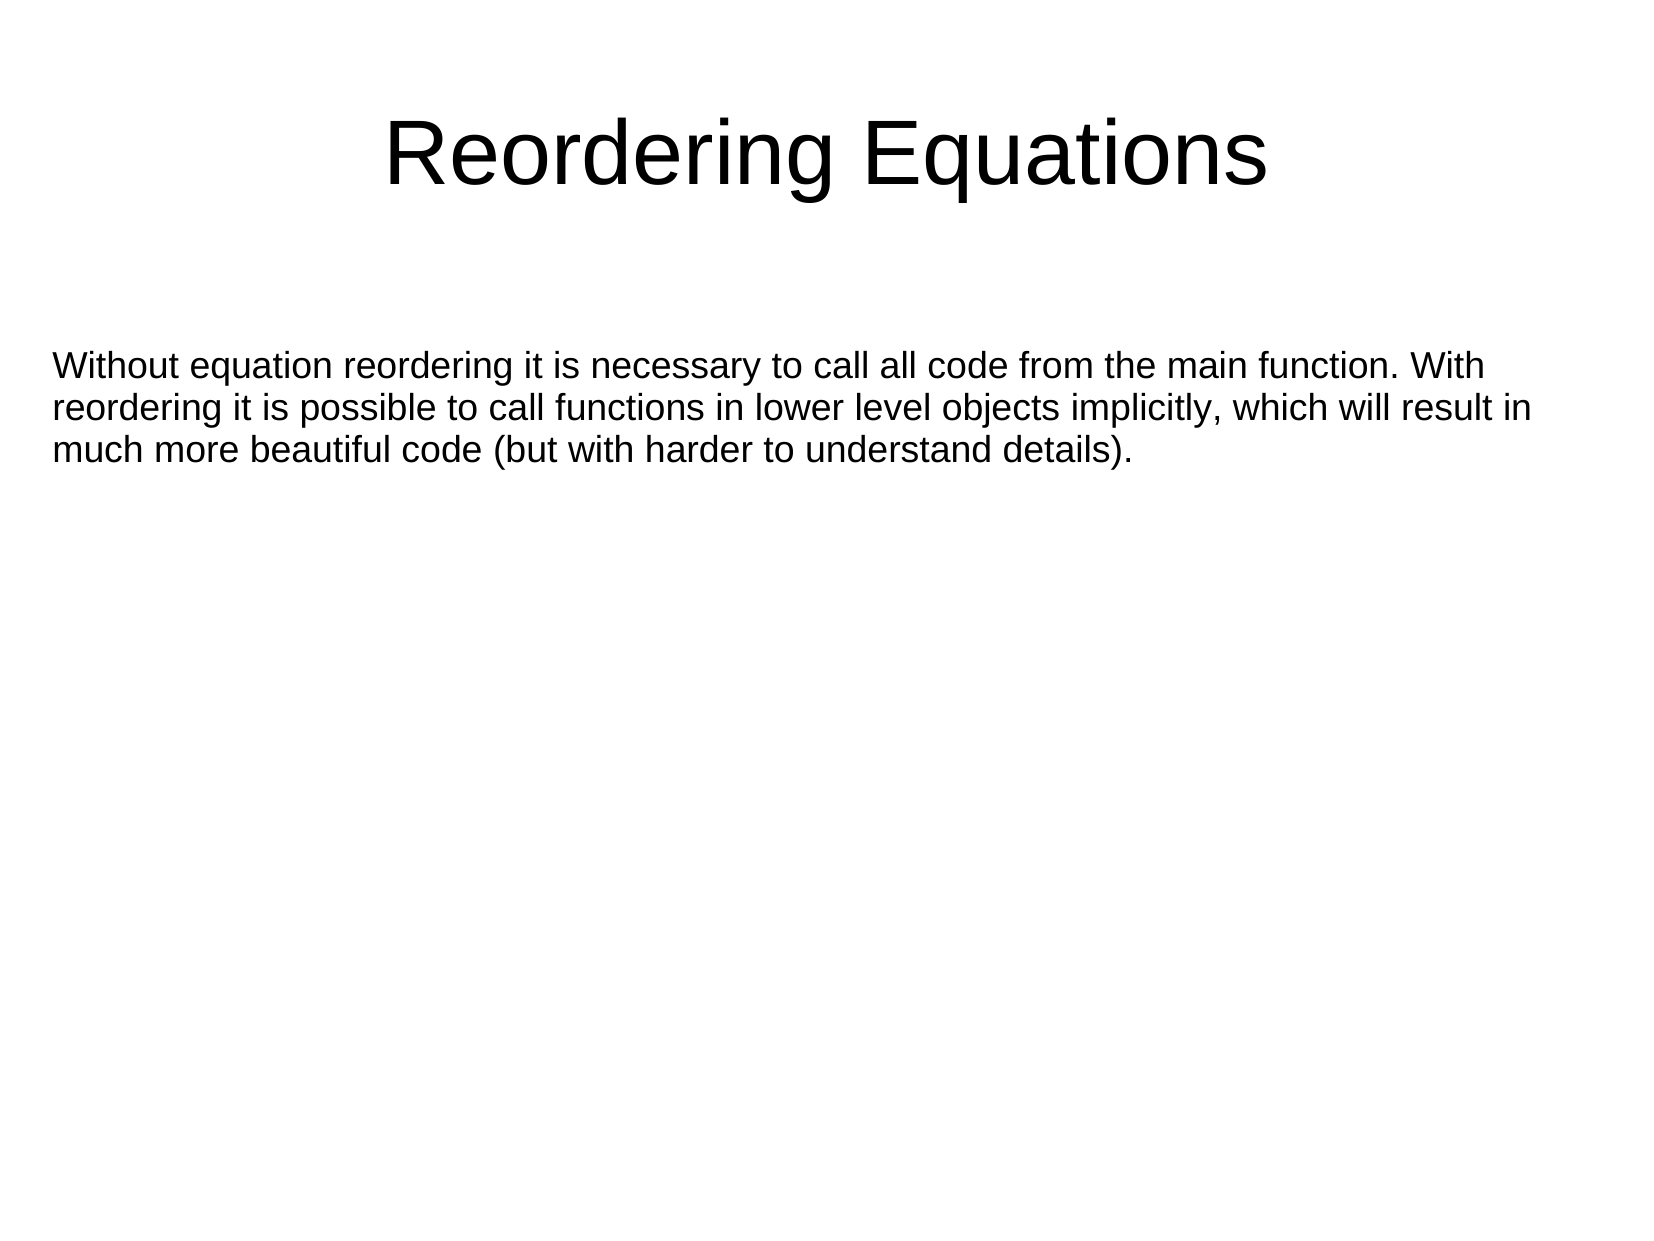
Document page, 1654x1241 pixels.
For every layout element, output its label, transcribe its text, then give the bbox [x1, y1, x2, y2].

text_box Without equation reordering it is necessary to call all code from the main function. With reordering it is possible to call functions in lower level objects implicitly, which will result in much more beautiful code (but with harder to understand details). [37, 337, 1613, 713]
title Reordering Equations [82, 56, 1571, 250]
